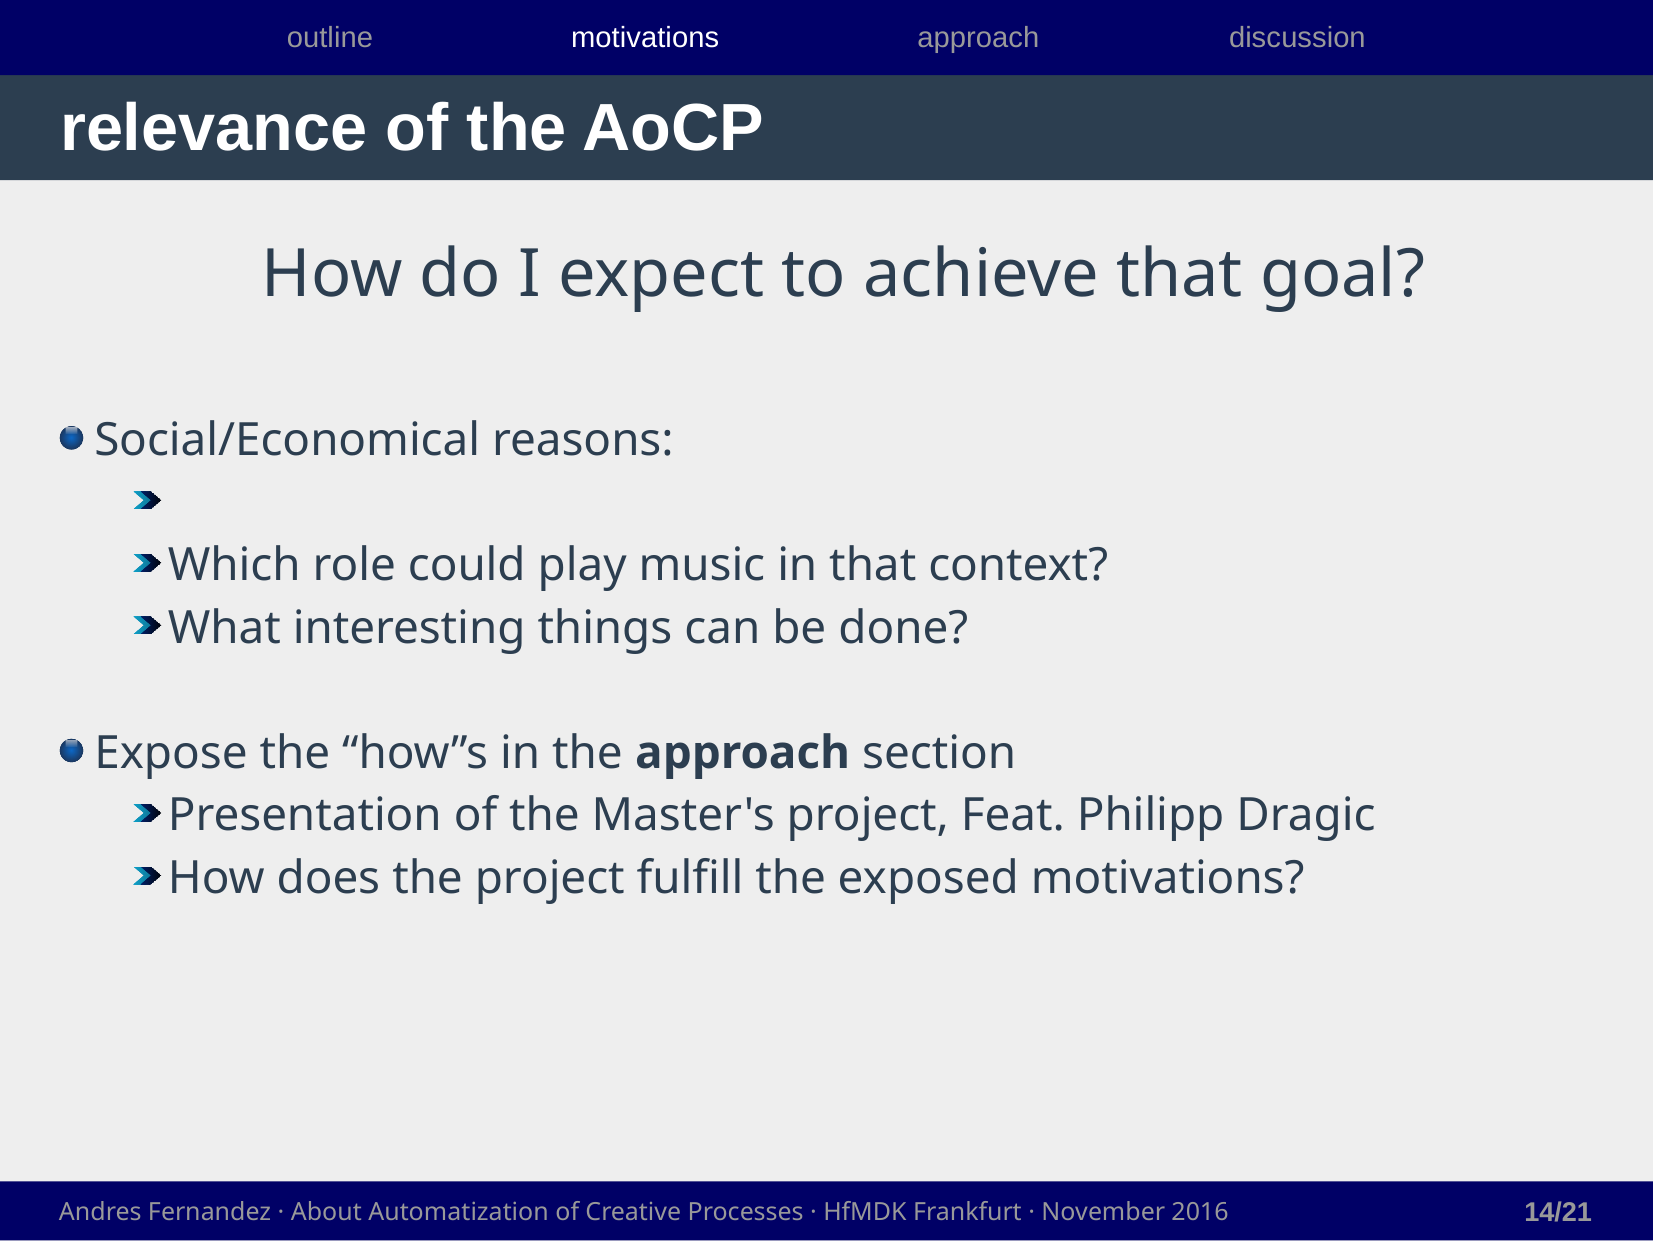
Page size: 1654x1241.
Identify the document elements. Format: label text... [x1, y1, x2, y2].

text_box outline motivations approach discussion [0, 0, 1653, 76]
title relevance of the AoCP [59, 76, 1594, 181]
text_box [385, 551, 451, 622]
subtitle How do I expect to achieve that goal? Social/Economical reasons: Which role could play music in that context? What interesting things can be done? Expose the “how”s in the approach section Presentation of the Master's project, Feat. Philipp Dragic How does the project fulfill the exposed motivations? [58, 225, 1594, 1141]
